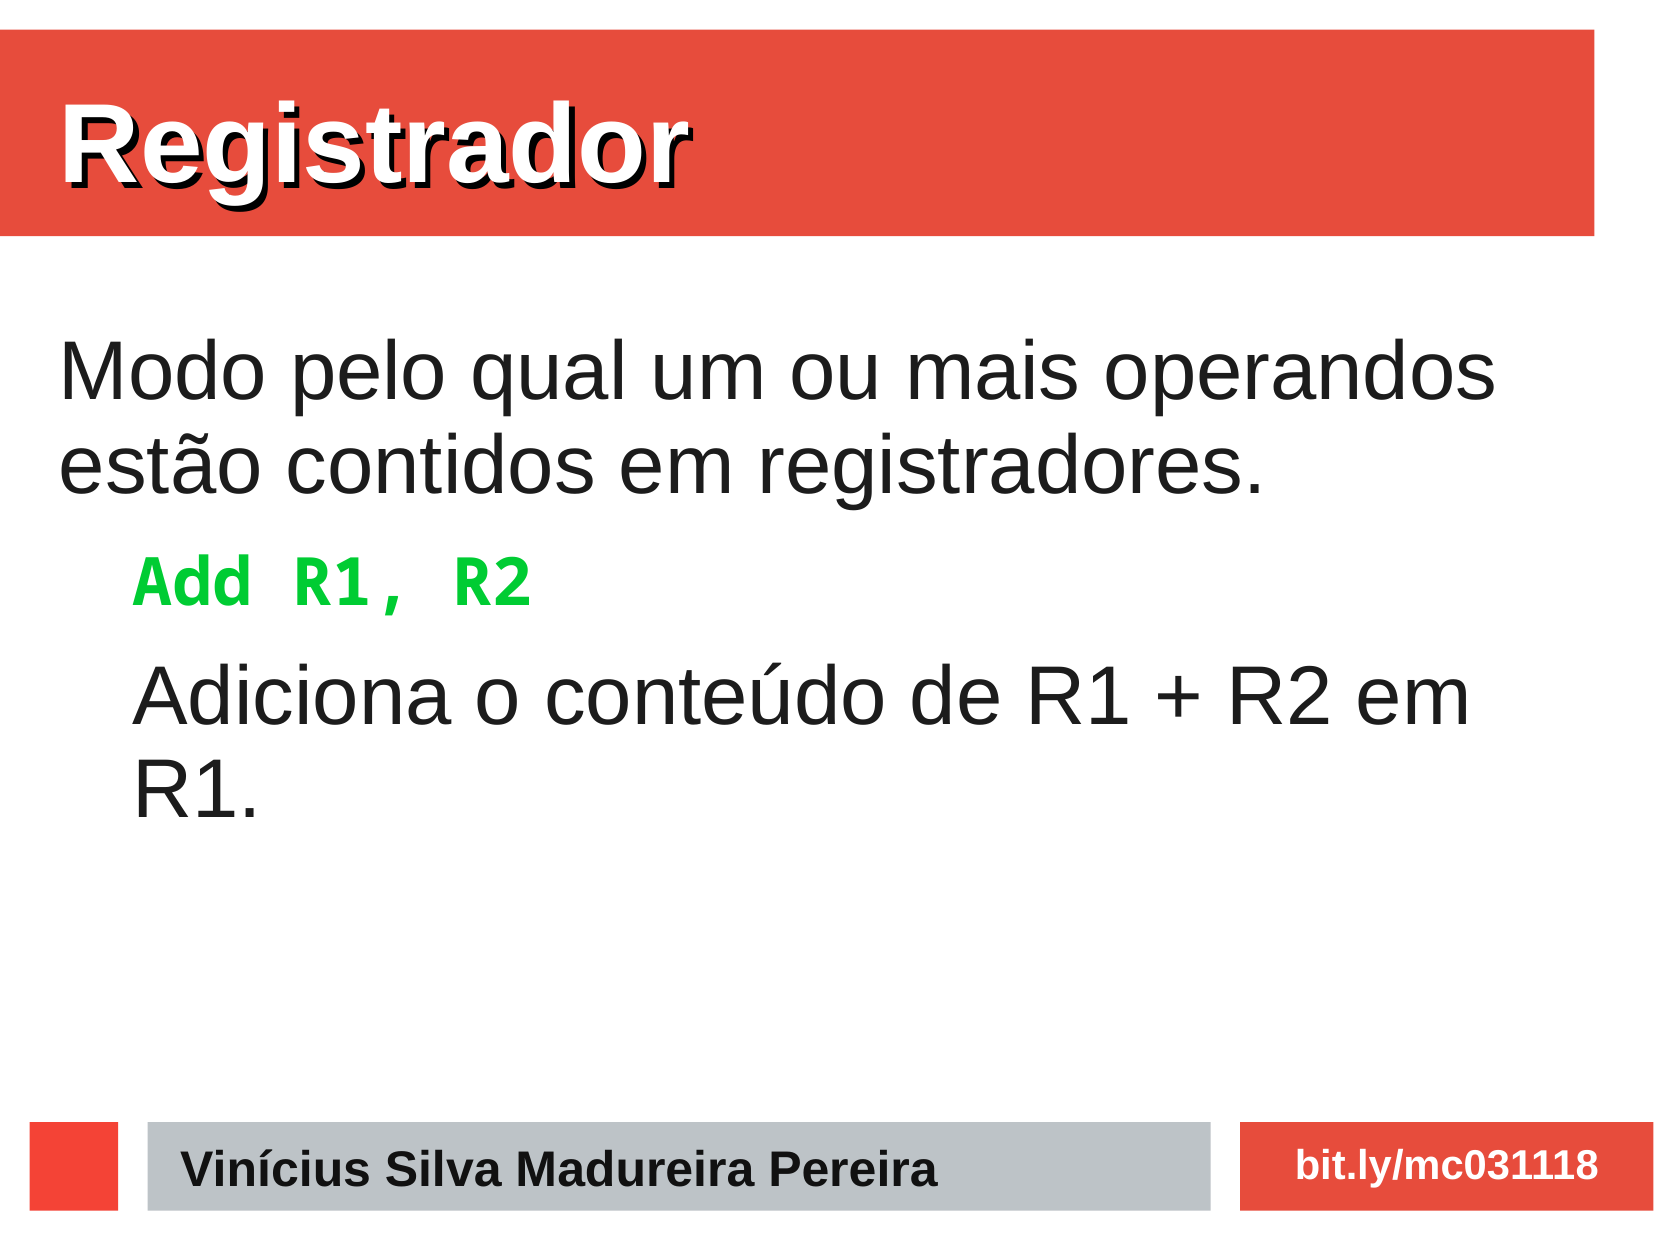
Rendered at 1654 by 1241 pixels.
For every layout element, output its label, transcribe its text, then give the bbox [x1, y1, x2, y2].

text_box Vinícius Silva Madureira Pereira [165, 1133, 1170, 1205]
title Registrador [59, 59, 1595, 207]
text_box bit.ly/mc031118 [1228, 1133, 1654, 1205]
list Modo pelo qual um ou mais operandos estão contidos em registradores. Add R1, R2 Adiciona o conteúdo de R1 + R2 em R1. [59, 324, 1565, 1093]
